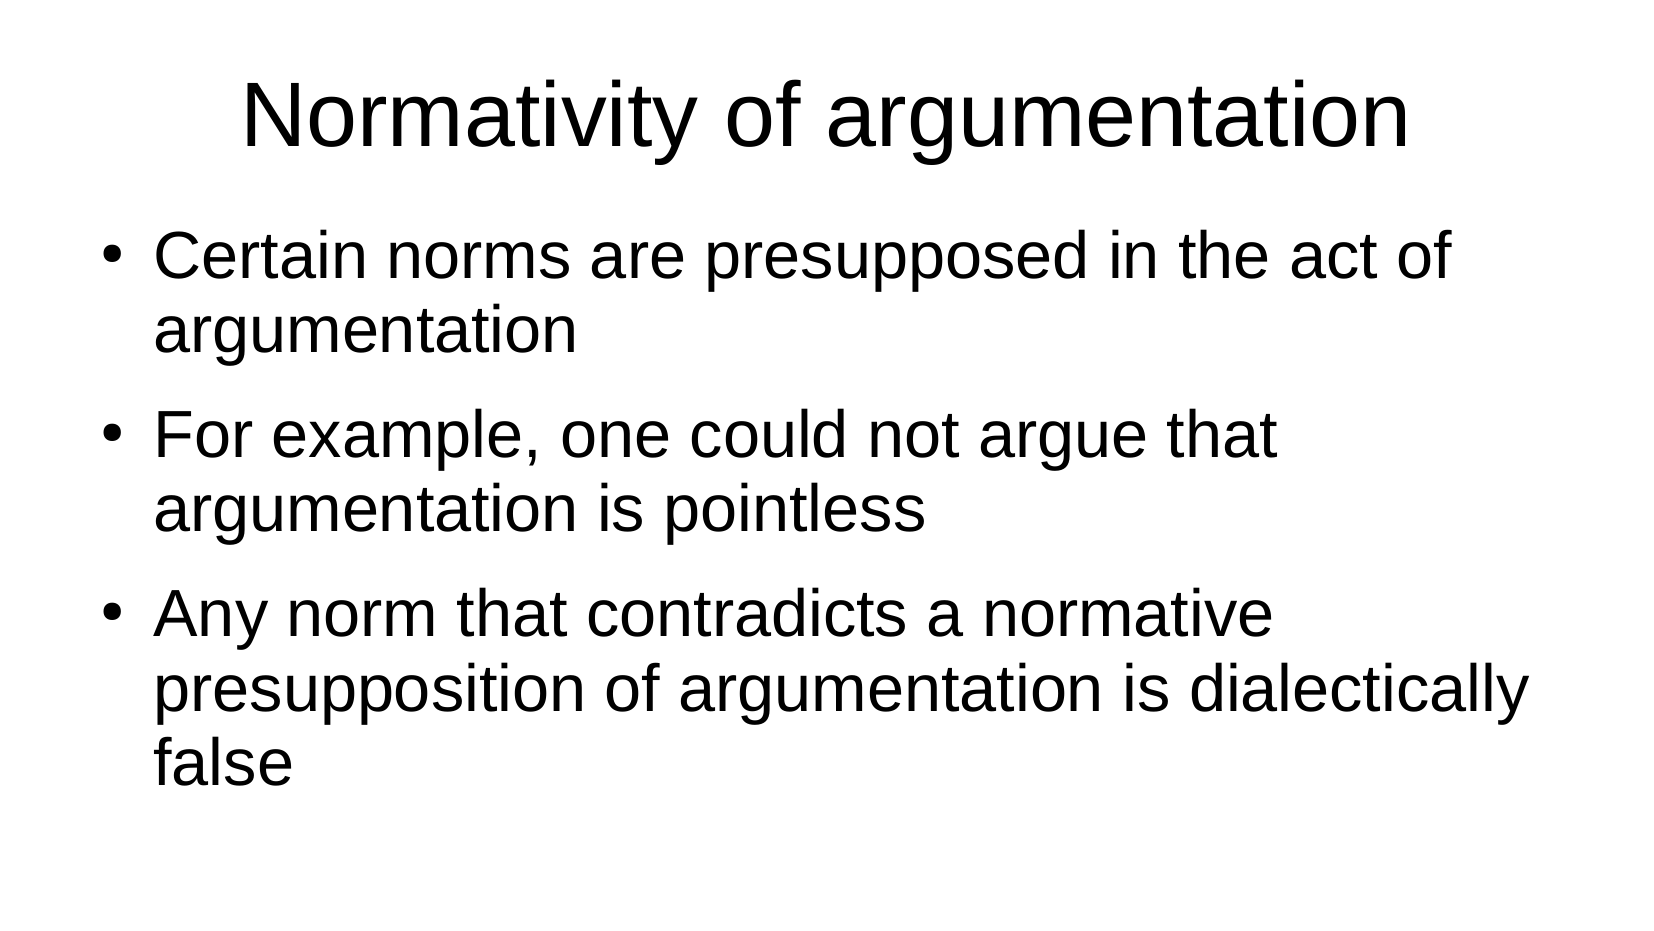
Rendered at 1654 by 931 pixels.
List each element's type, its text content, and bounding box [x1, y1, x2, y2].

list Certain norms are presupposed in the act of argumentation For example, one could not argue that argumentation is pointless Any norm that contradicts a normative presupposition of argumentation is dialectically false [82, 217, 1571, 857]
title Normativity of argumentation [82, 37, 1571, 193]
